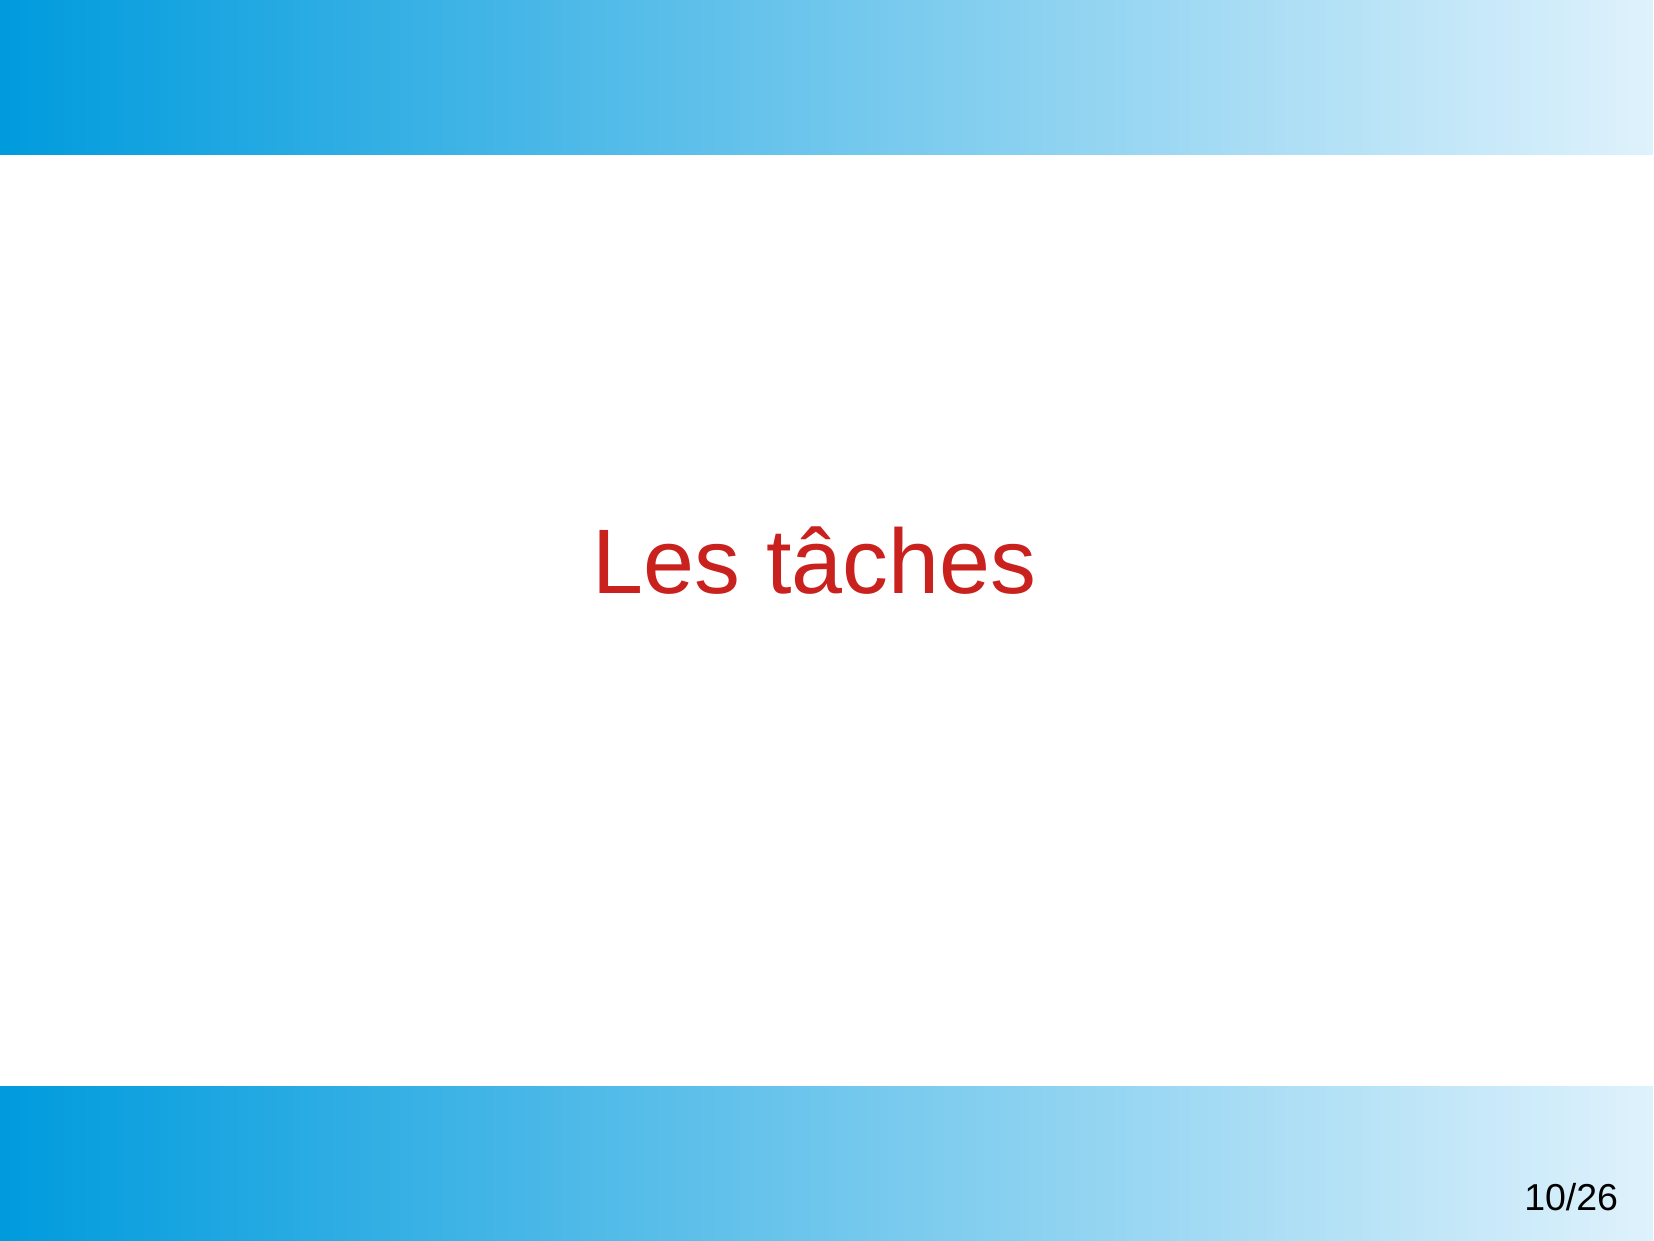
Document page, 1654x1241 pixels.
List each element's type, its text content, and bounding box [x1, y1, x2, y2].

text_box <numéro>/26 [1509, 1169, 1654, 1240]
title Les tâches [70, 509, 1559, 615]
